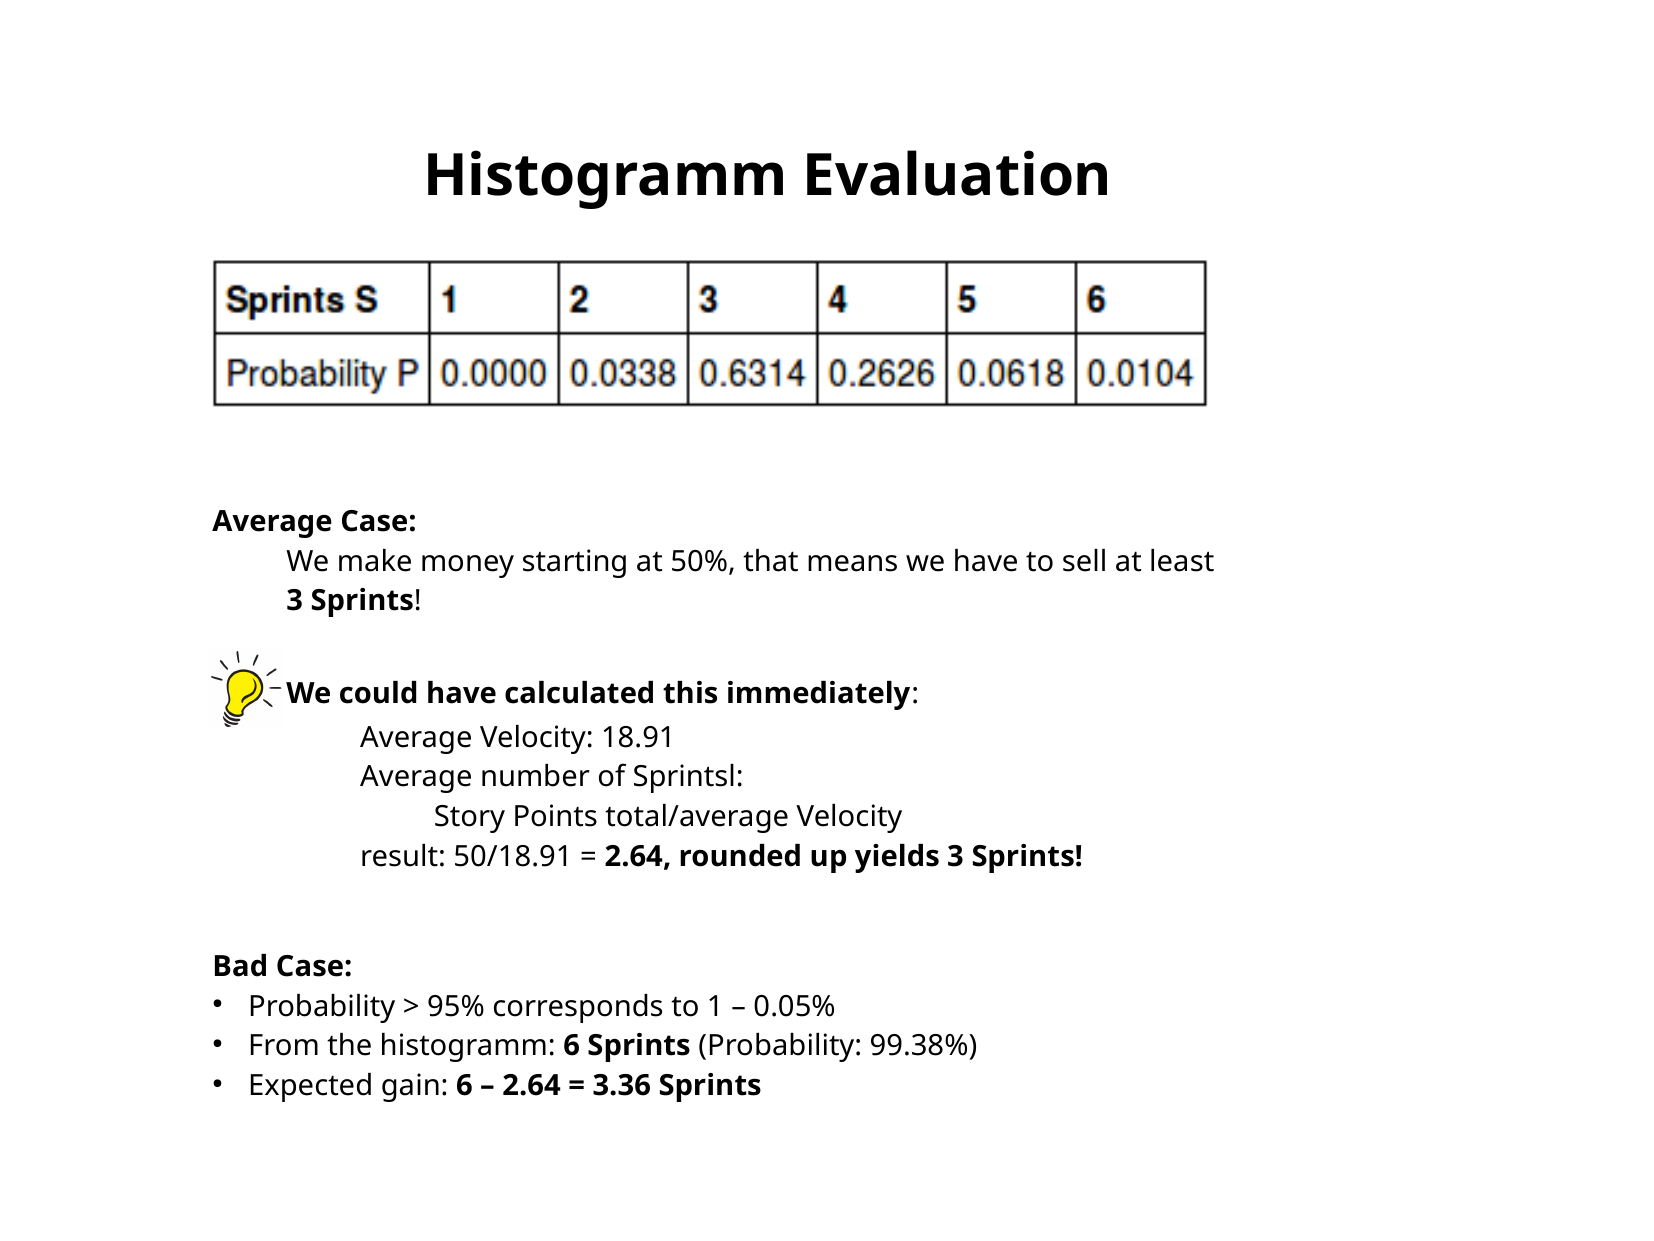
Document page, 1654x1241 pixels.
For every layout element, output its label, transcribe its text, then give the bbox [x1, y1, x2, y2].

title Histogramm Evaluation [165, 37, 1371, 308]
picture [185, 259, 1217, 414]
picture [209, 649, 284, 729]
text_box Bad Case: Probability > 95% corresponds to 1 – 0.05% From the histogramm: 6 Sprints (Probability: 99.38%) Expected gain: 6 – 2.64 = 3.36 Sprints [212, 918, 1335, 1131]
text_box Average Case: We make money starting at 50%, that means we have to sell at least 3 Sprints! We could have calculated this immediately: Average Velocity: 18.91 Average number of Sprintsl: Story Points total/average Velocity result: 50/18.91 = 2.64, rounded up yields 3 Sprints! [212, 448, 1217, 918]
